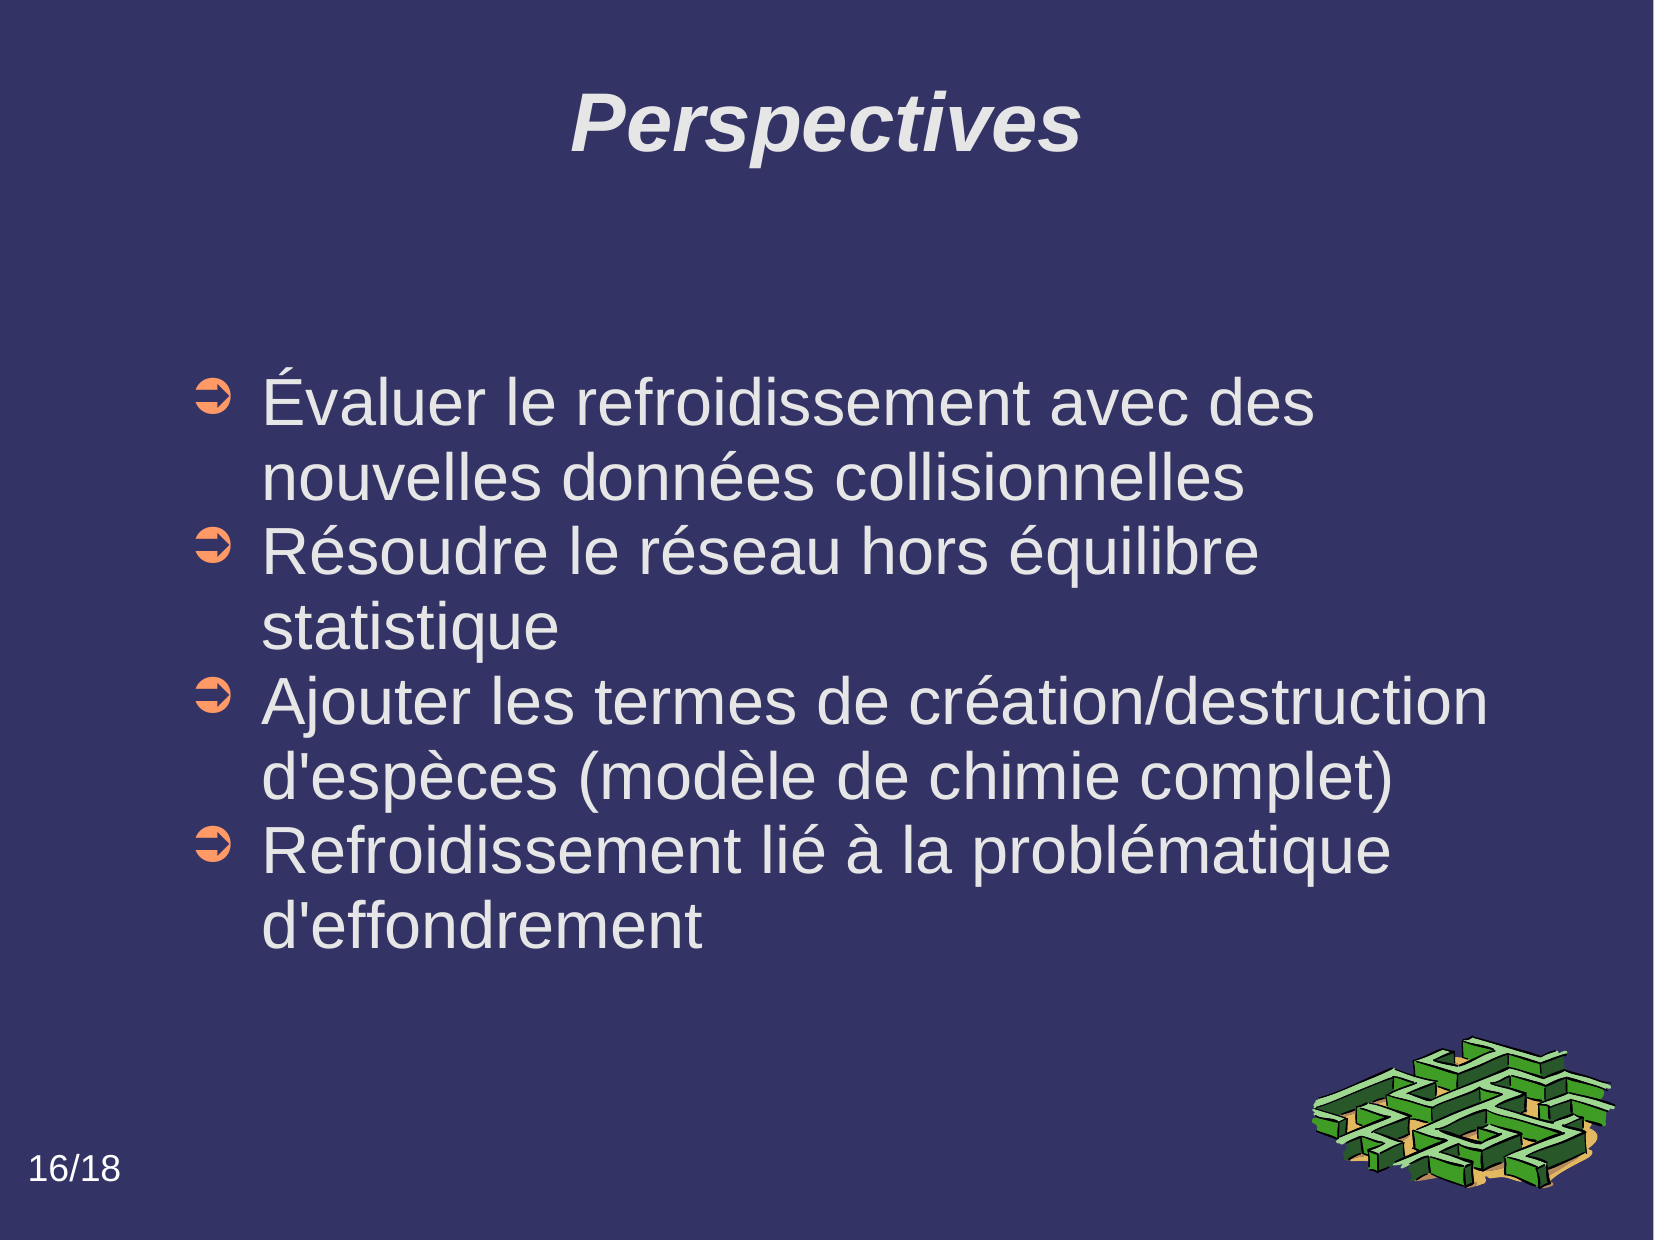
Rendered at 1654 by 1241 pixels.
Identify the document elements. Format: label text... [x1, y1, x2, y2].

list Évaluer le refroidissement avec des nouvelles données collisionnelles Résoudre le réseau hors équilibre statistique Ajouter les termes de création/destruction d'espèces (modèle de chimie complet) Refroidissement lié à la problématique d'effondrement [178, 364, 1570, 1147]
title Perspectives [121, 19, 1534, 227]
text_box <numéro>/19 [56, 1140, 222, 1212]
